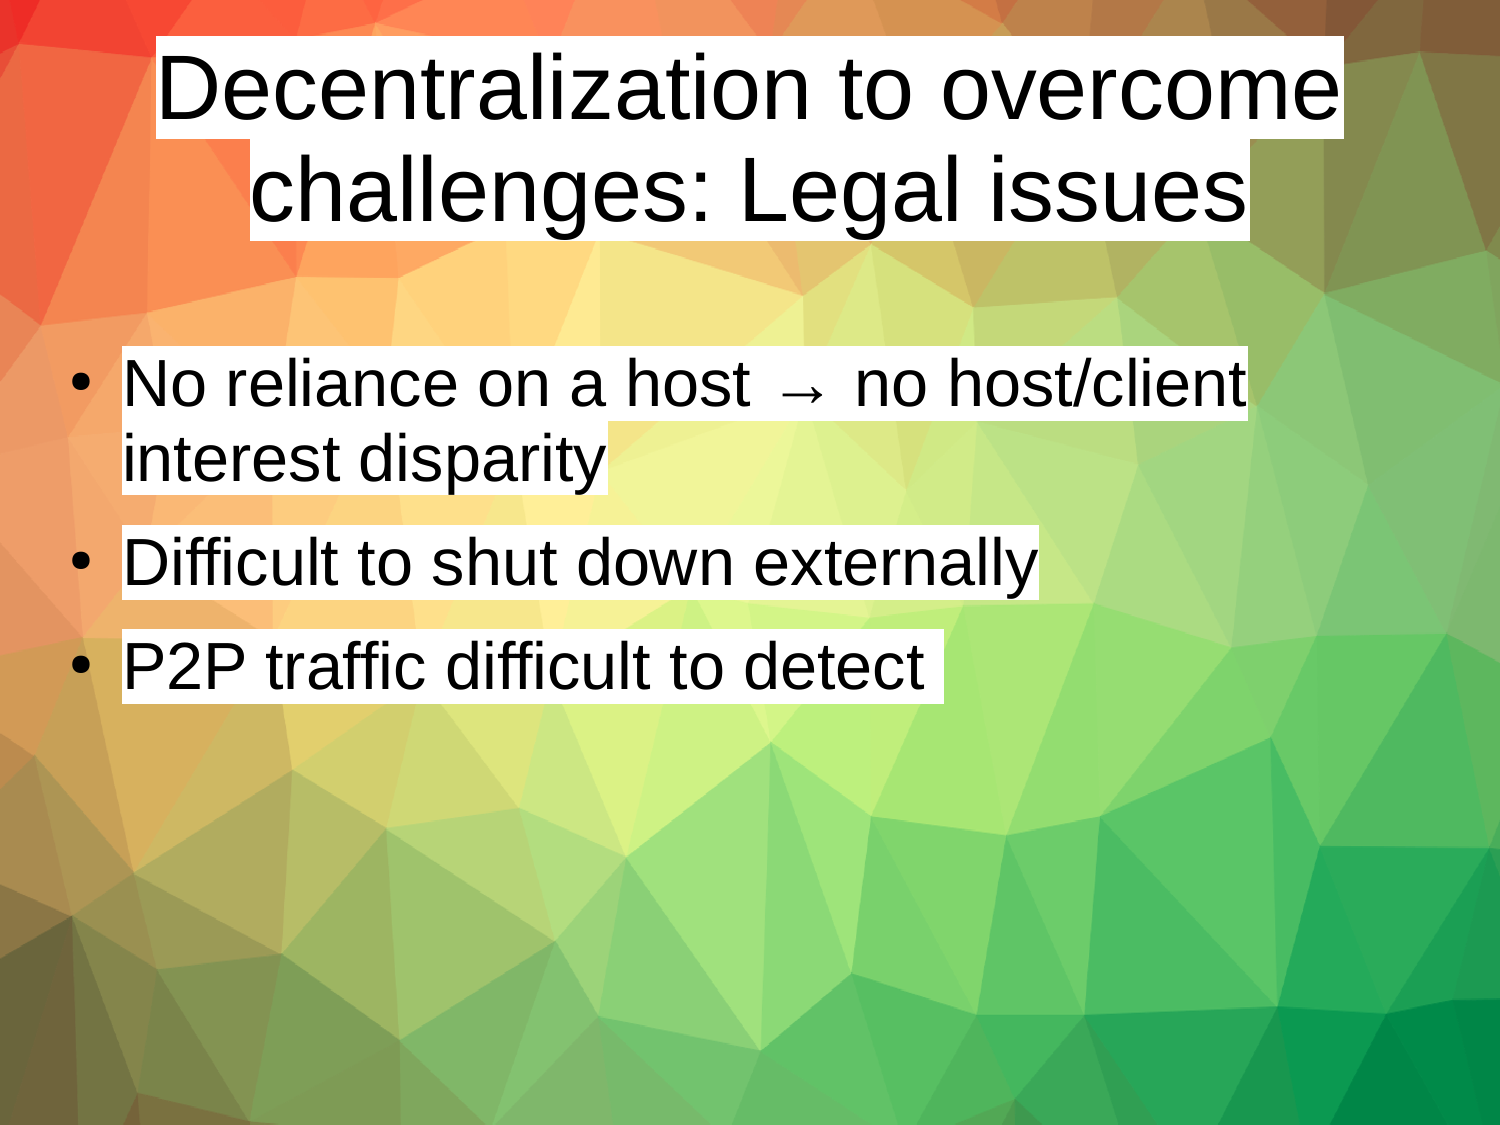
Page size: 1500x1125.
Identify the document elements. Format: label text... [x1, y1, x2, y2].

picture [0, 0, 1500, 1125]
list No reliance on a host → no host/client interest disparity Difficult to shut down externally P2P traffic difficult to detect [51, 345, 1335, 1087]
title Decentralization to overcome challenges: Legal issues [75, 36, 1426, 242]
